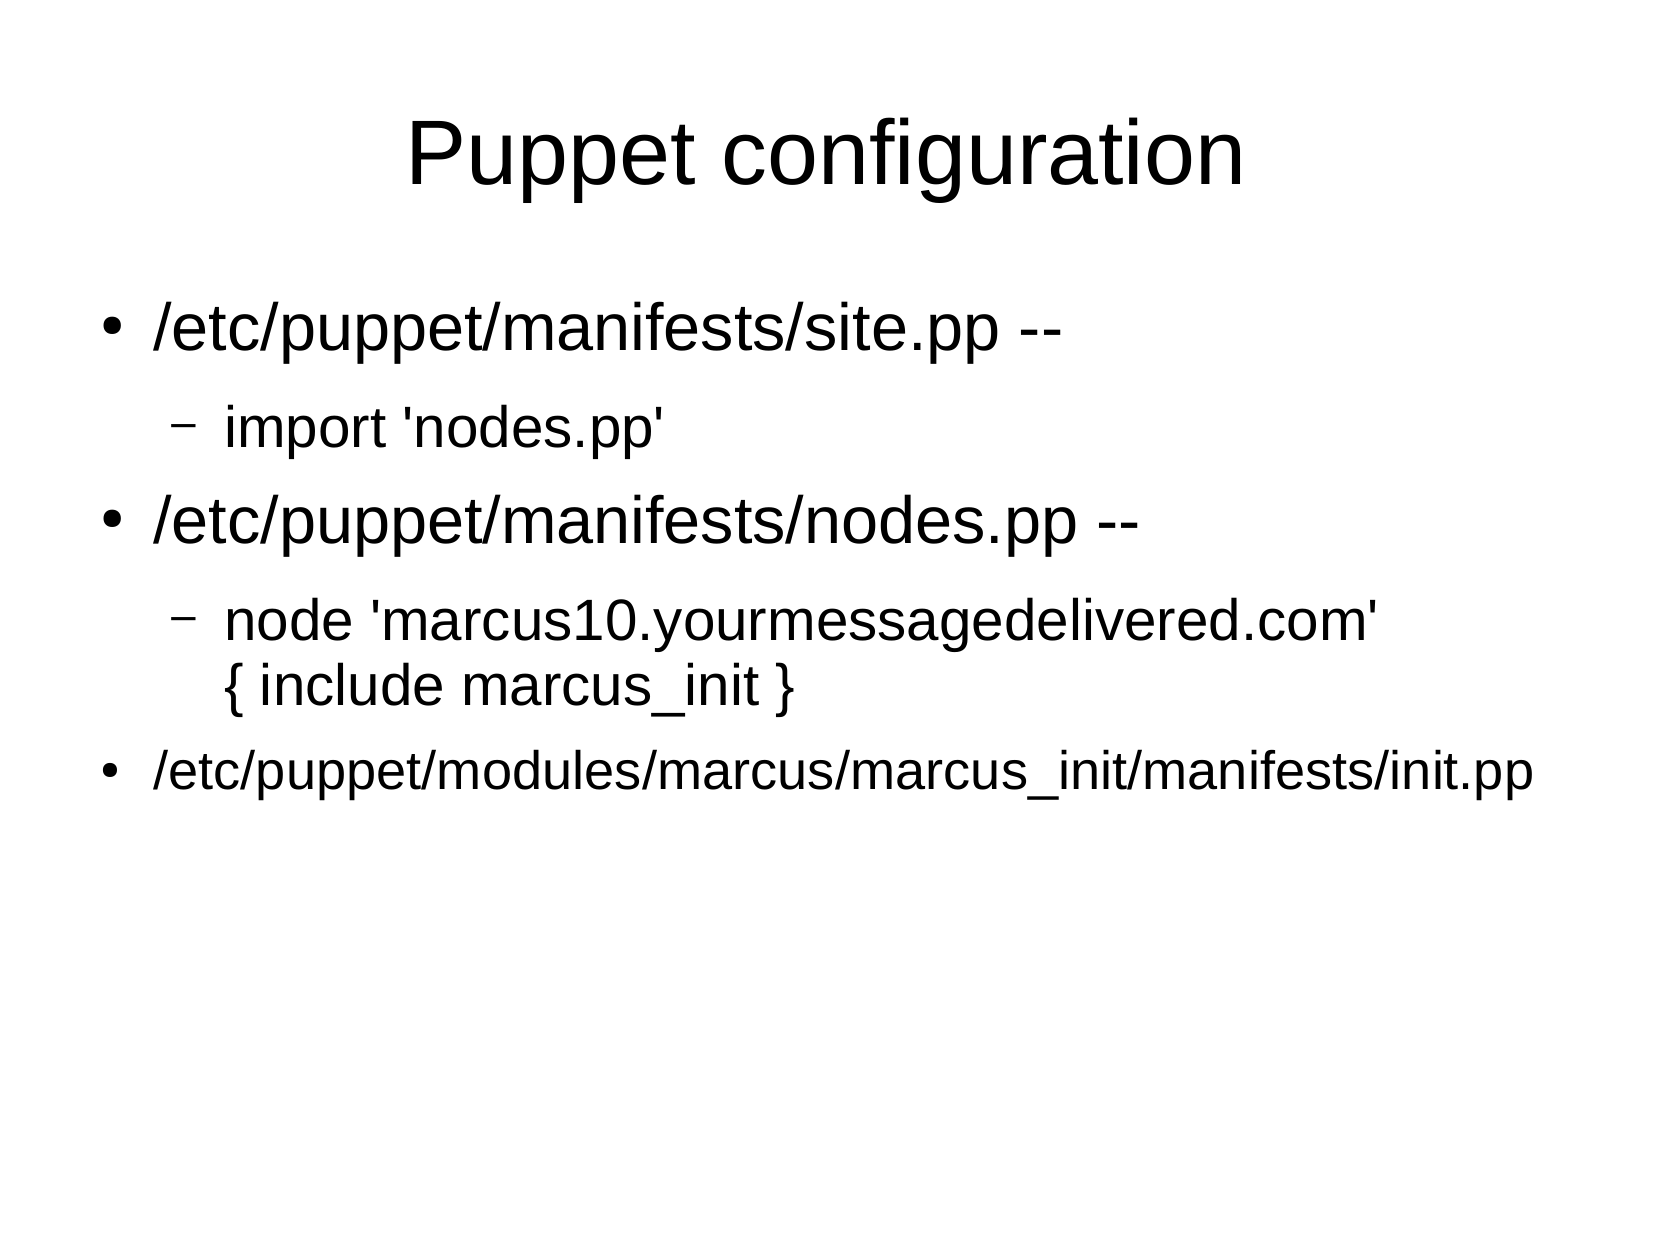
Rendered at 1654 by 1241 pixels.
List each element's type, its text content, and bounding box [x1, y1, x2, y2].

title Puppet configuration [82, 49, 1571, 257]
list /etc/puppet/manifests/site.pp -- import 'nodes.pp' /etc/puppet/manifests/nodes.pp -- node 'marcus10.yourmessagedelivered.com' { include marcus_init } /etc/puppet/modules/marcus/marcus_init/manifests/init.pp [82, 290, 1571, 1010]
